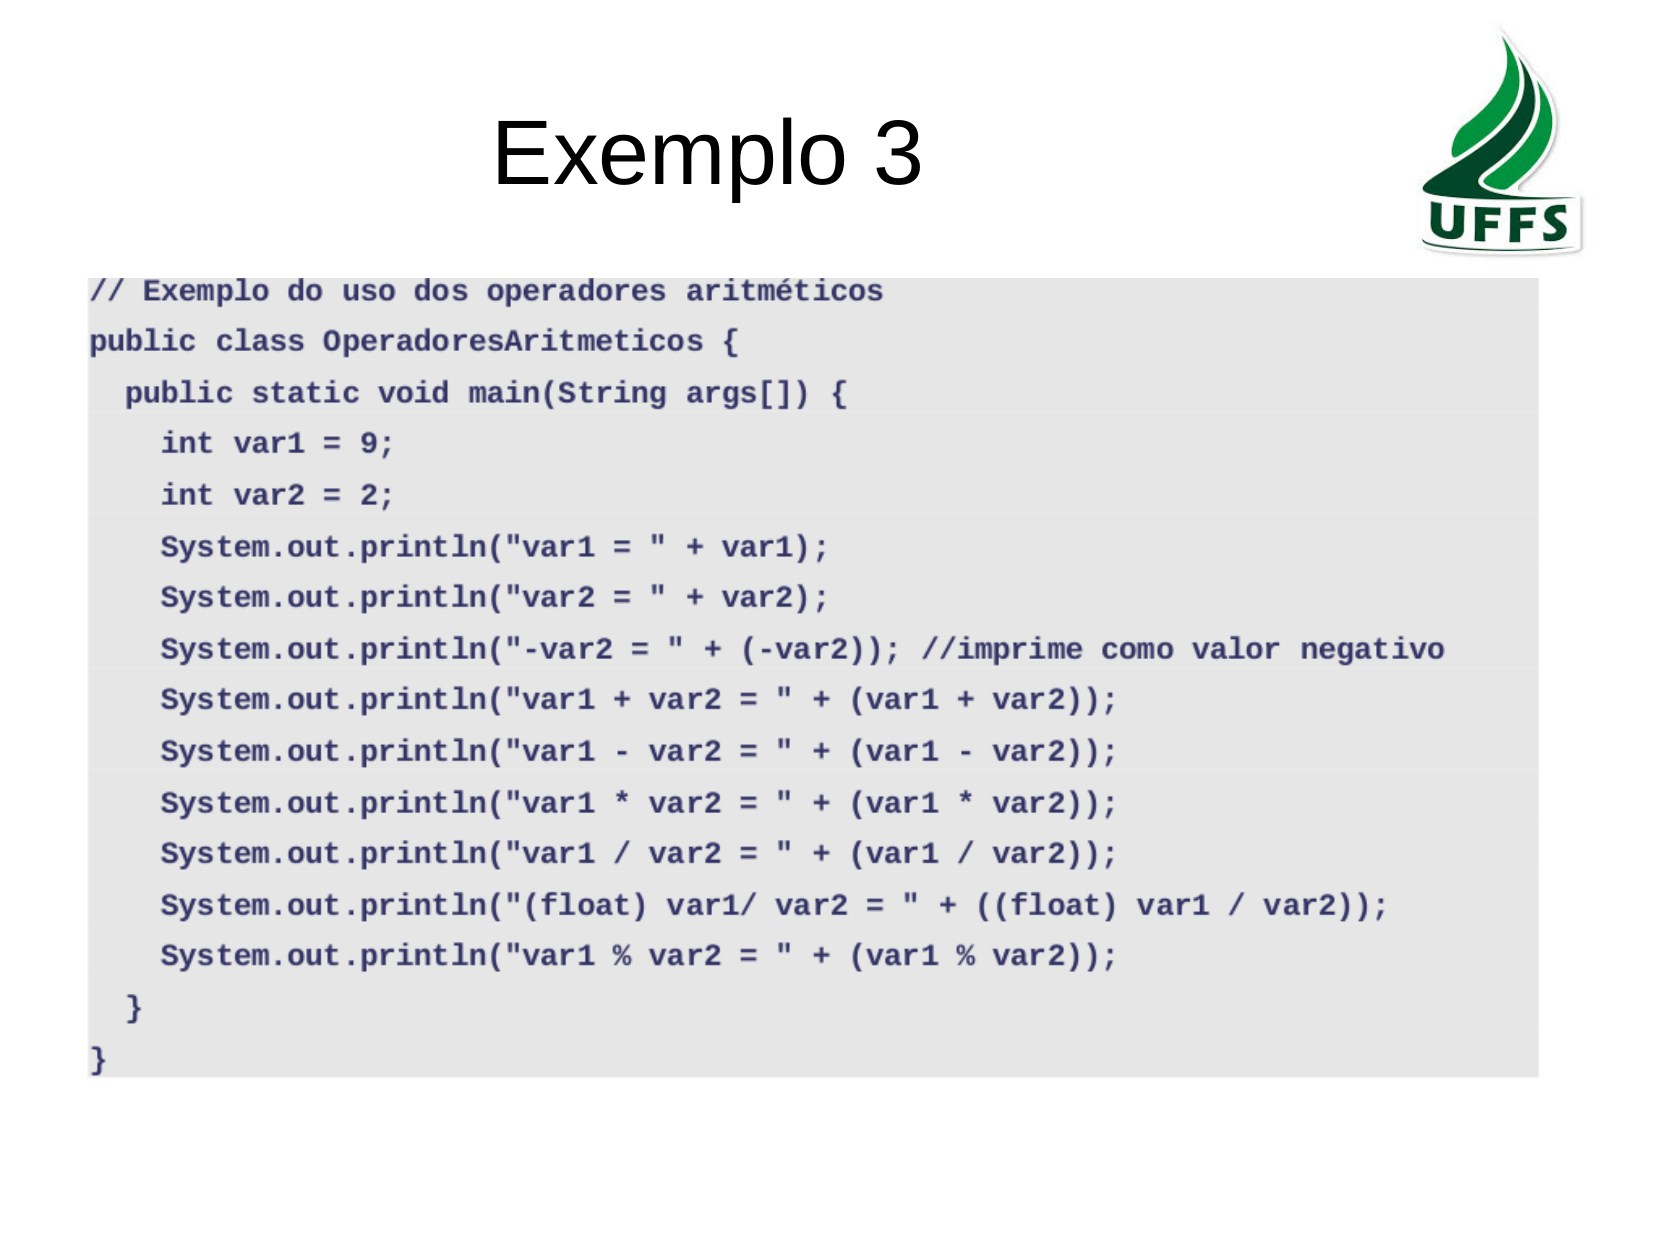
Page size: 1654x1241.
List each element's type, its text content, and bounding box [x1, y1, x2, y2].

title Exemplo 3 [82, 49, 1335, 257]
picture [1381, 20, 1624, 272]
picture [70, 278, 1547, 1087]
